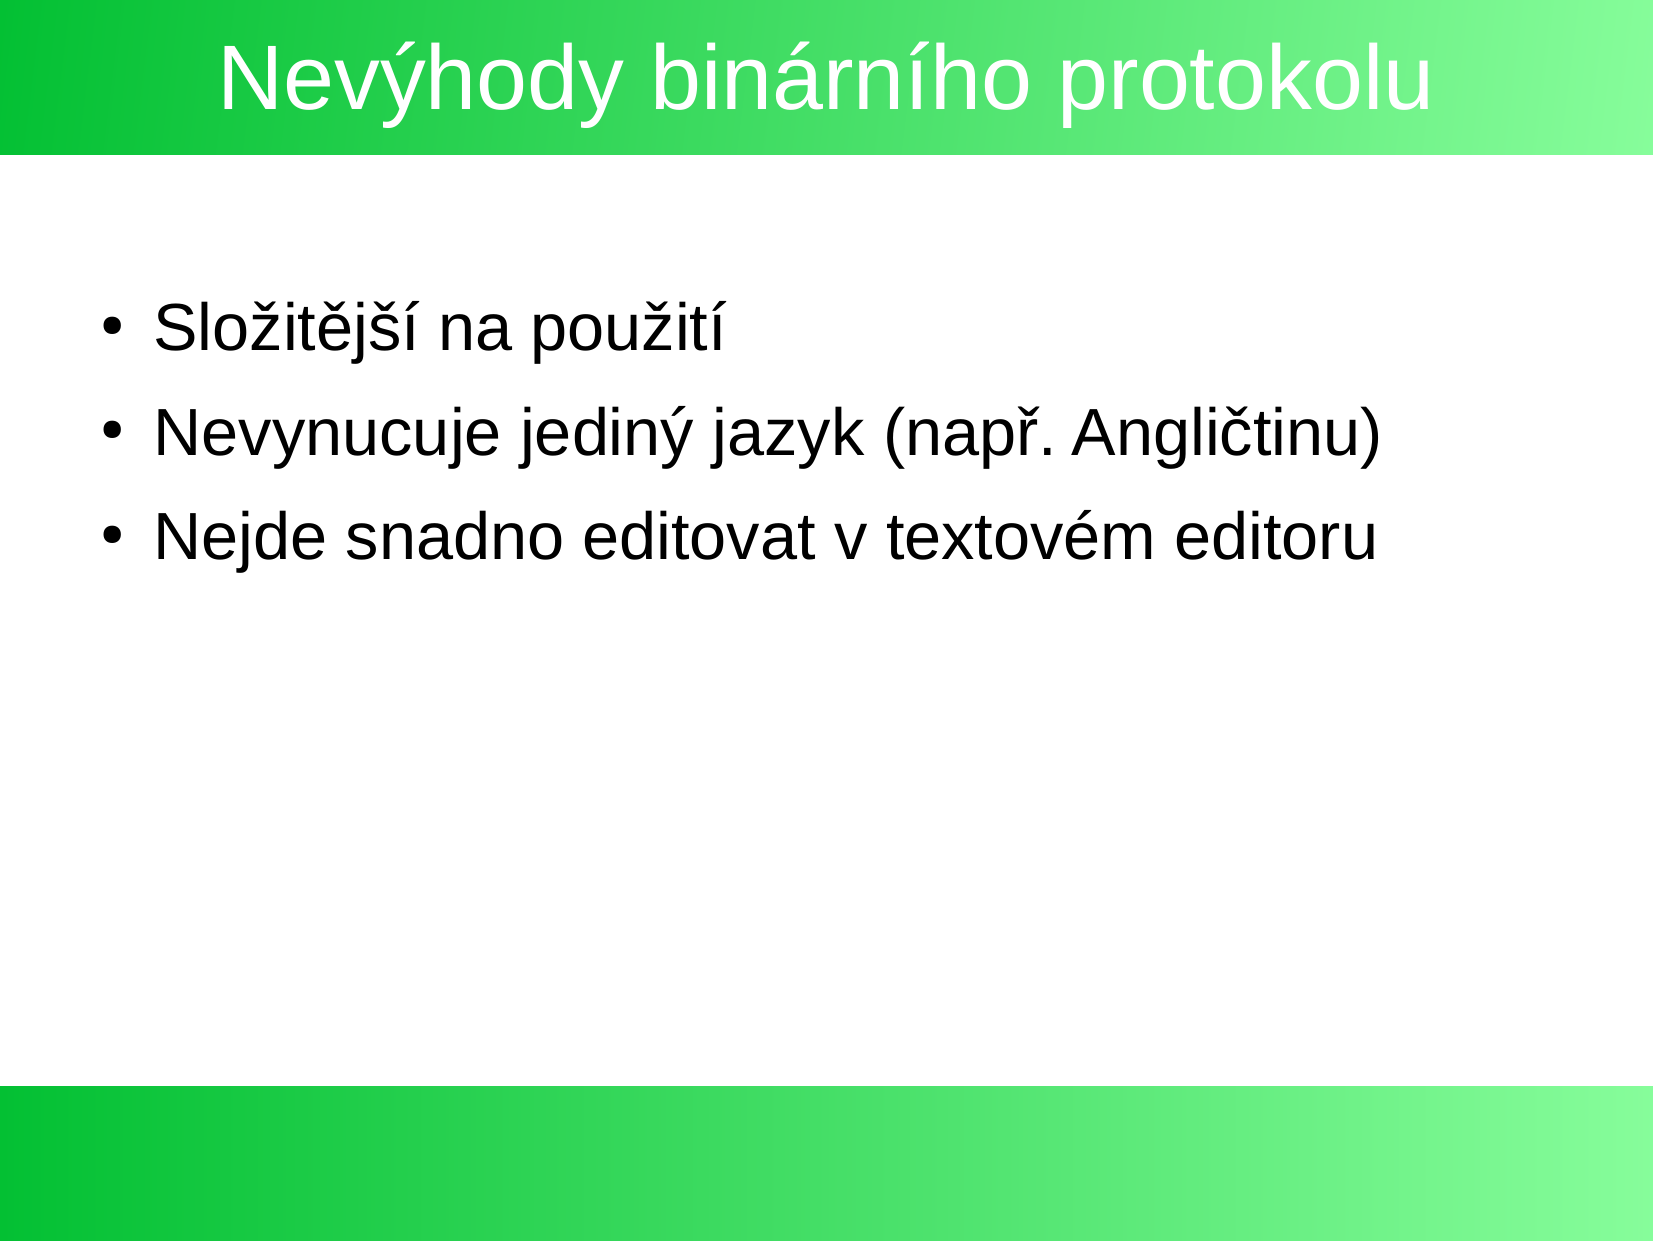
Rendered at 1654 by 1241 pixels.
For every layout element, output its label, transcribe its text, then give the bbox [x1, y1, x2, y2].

list Složitější na použití Nevynucuje jediný jazyk (např. Angličtinu) Nejde snadno editovat v textovém editoru [82, 290, 1571, 1010]
title Nevýhody binárního protokolu [82, 25, 1571, 130]
